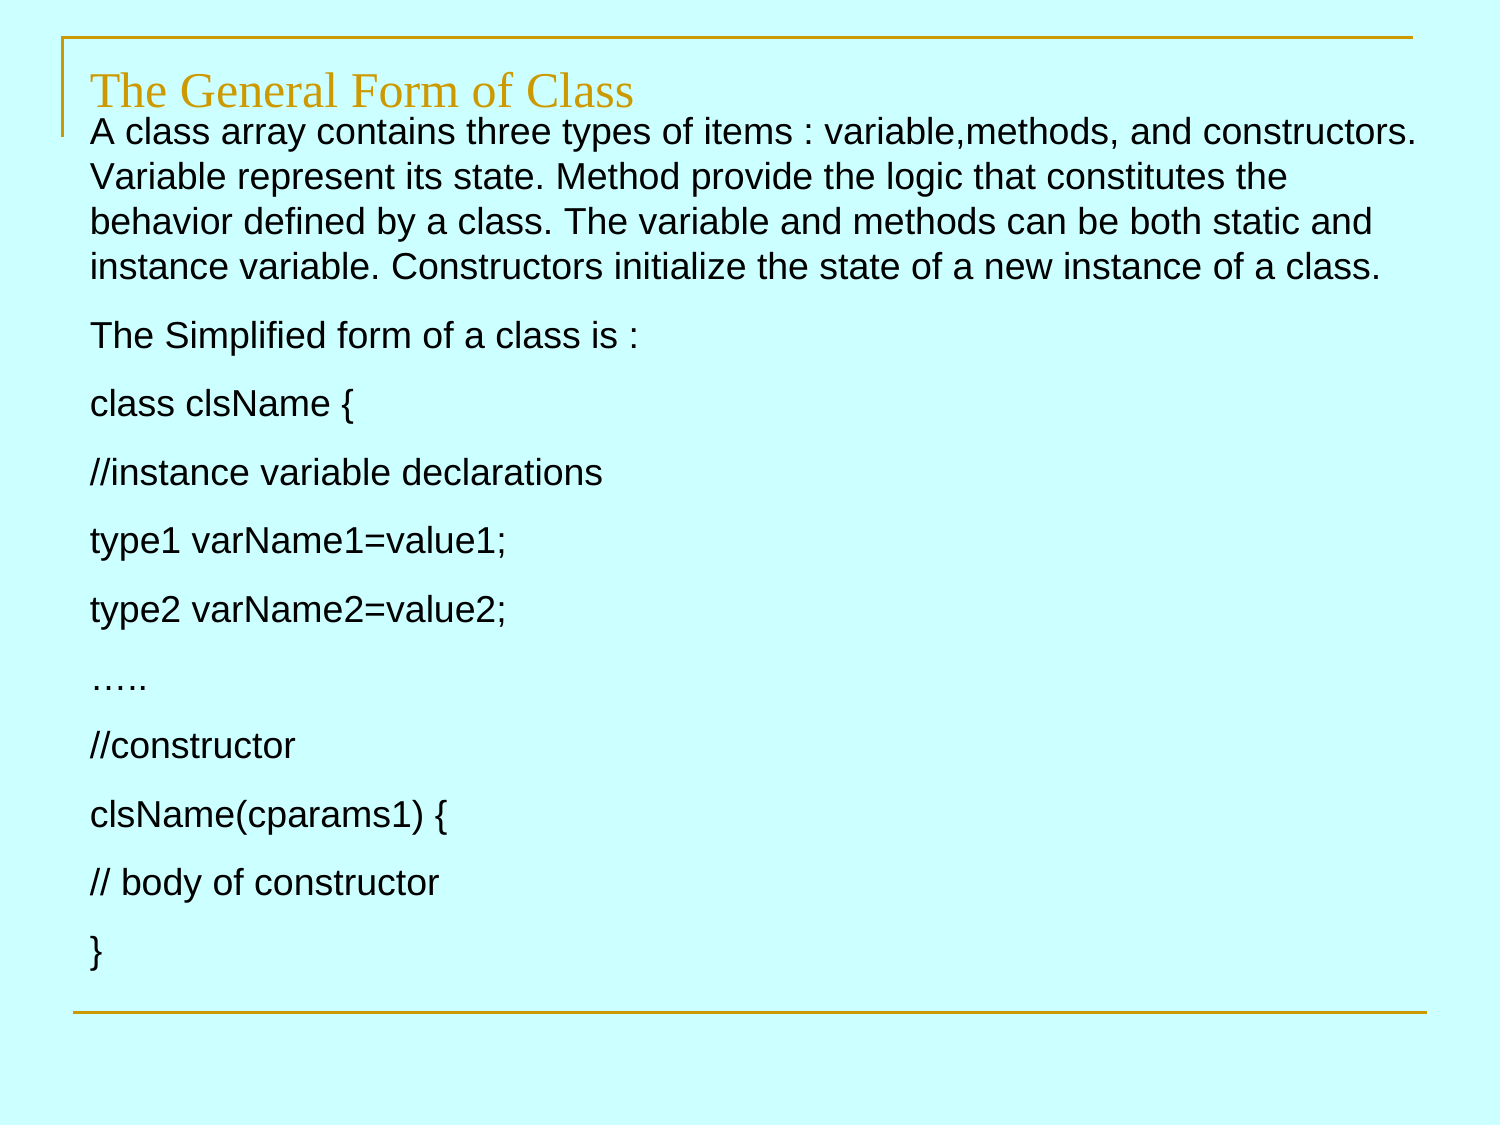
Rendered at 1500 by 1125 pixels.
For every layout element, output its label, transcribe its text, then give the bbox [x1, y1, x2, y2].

text_box A class array contains three types of items : variable,methods, and constructors. Variable represent its state. Method provide the logic that constitutes the behavior defined by a class. The variable and methods can be both static and instance variable. Constructors initialize the state of a new instance of a class. The Simplified form of a class is : class clsName { //instance variable declarations type1 varName1=value1; type2 varName2=value2; ….. //constructor clsName(cparams1) { // body of constructor } [75, 99, 1438, 1117]
text_box The General Form of Class [75, 49, 1426, 99]
